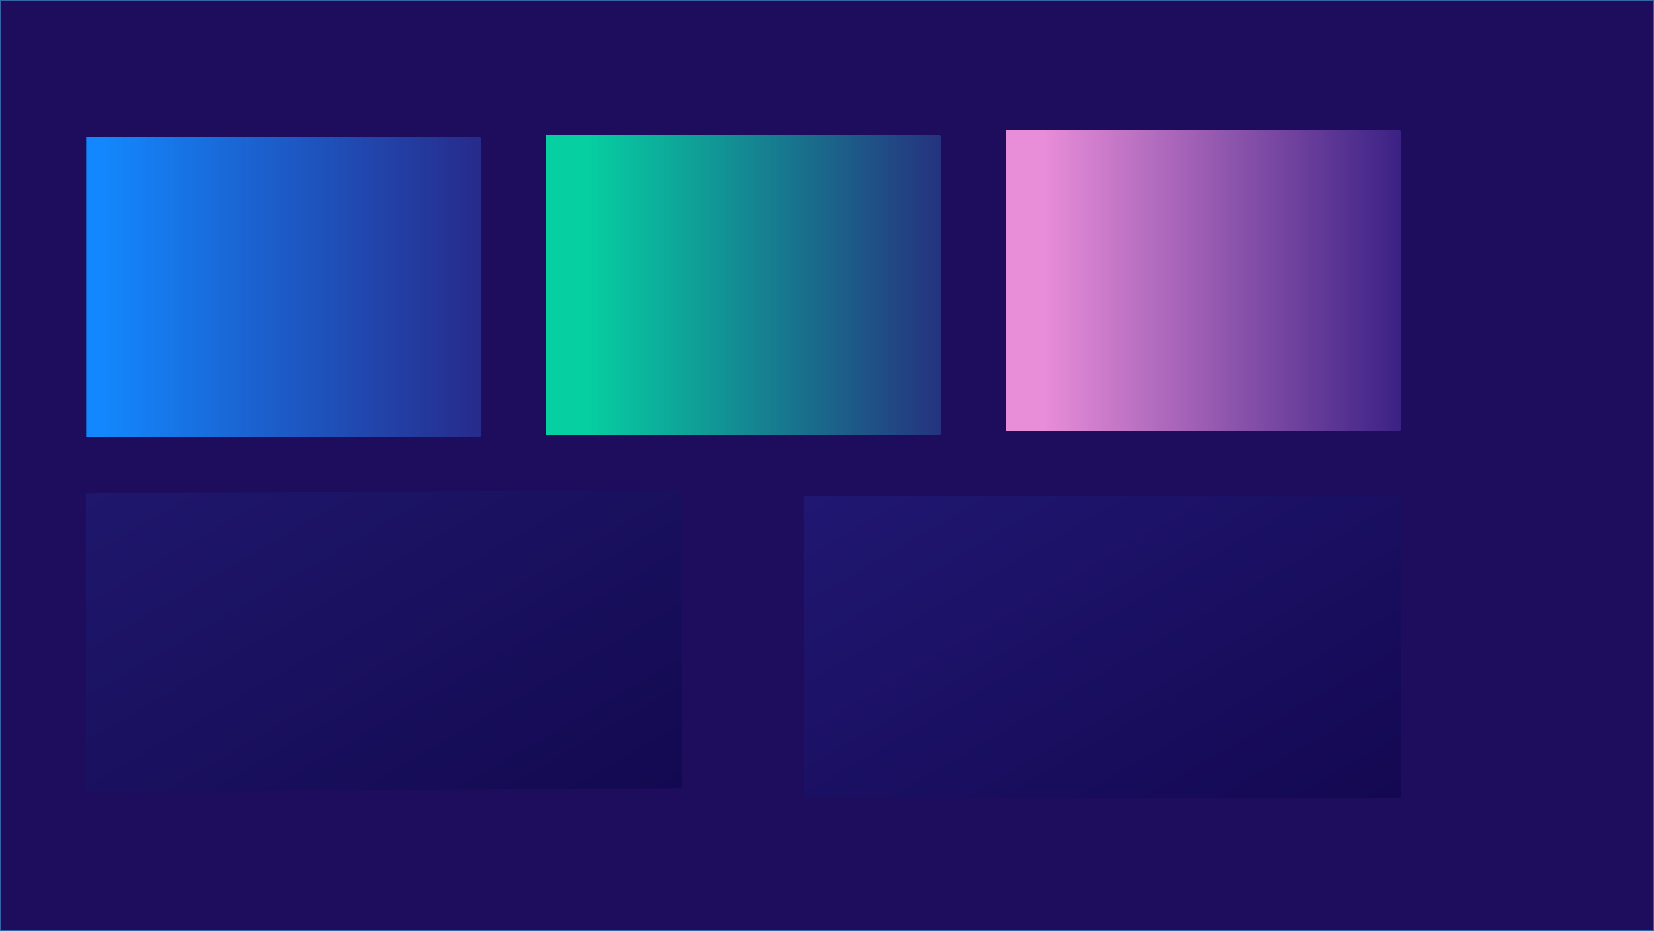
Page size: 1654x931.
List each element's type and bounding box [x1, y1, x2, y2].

text_box [0, 0, 1654, 931]
